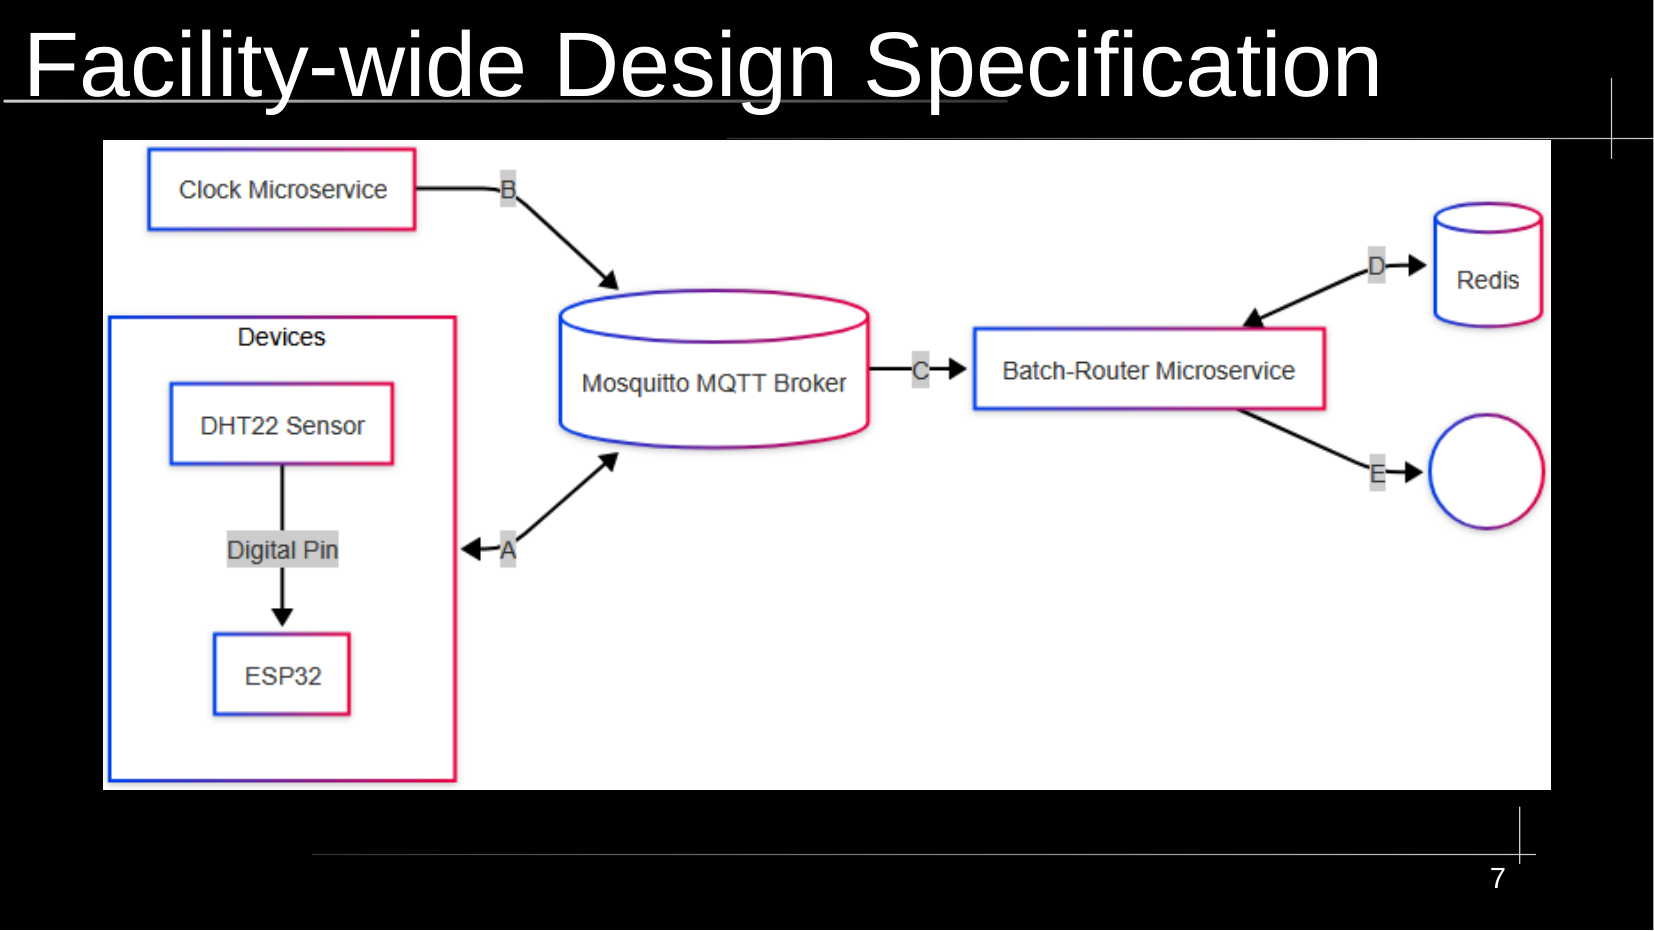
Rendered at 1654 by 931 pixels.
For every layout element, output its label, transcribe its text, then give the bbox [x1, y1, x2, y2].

title Facility-wide Design Specification [23, 11, 1589, 119]
picture [103, 140, 1551, 790]
